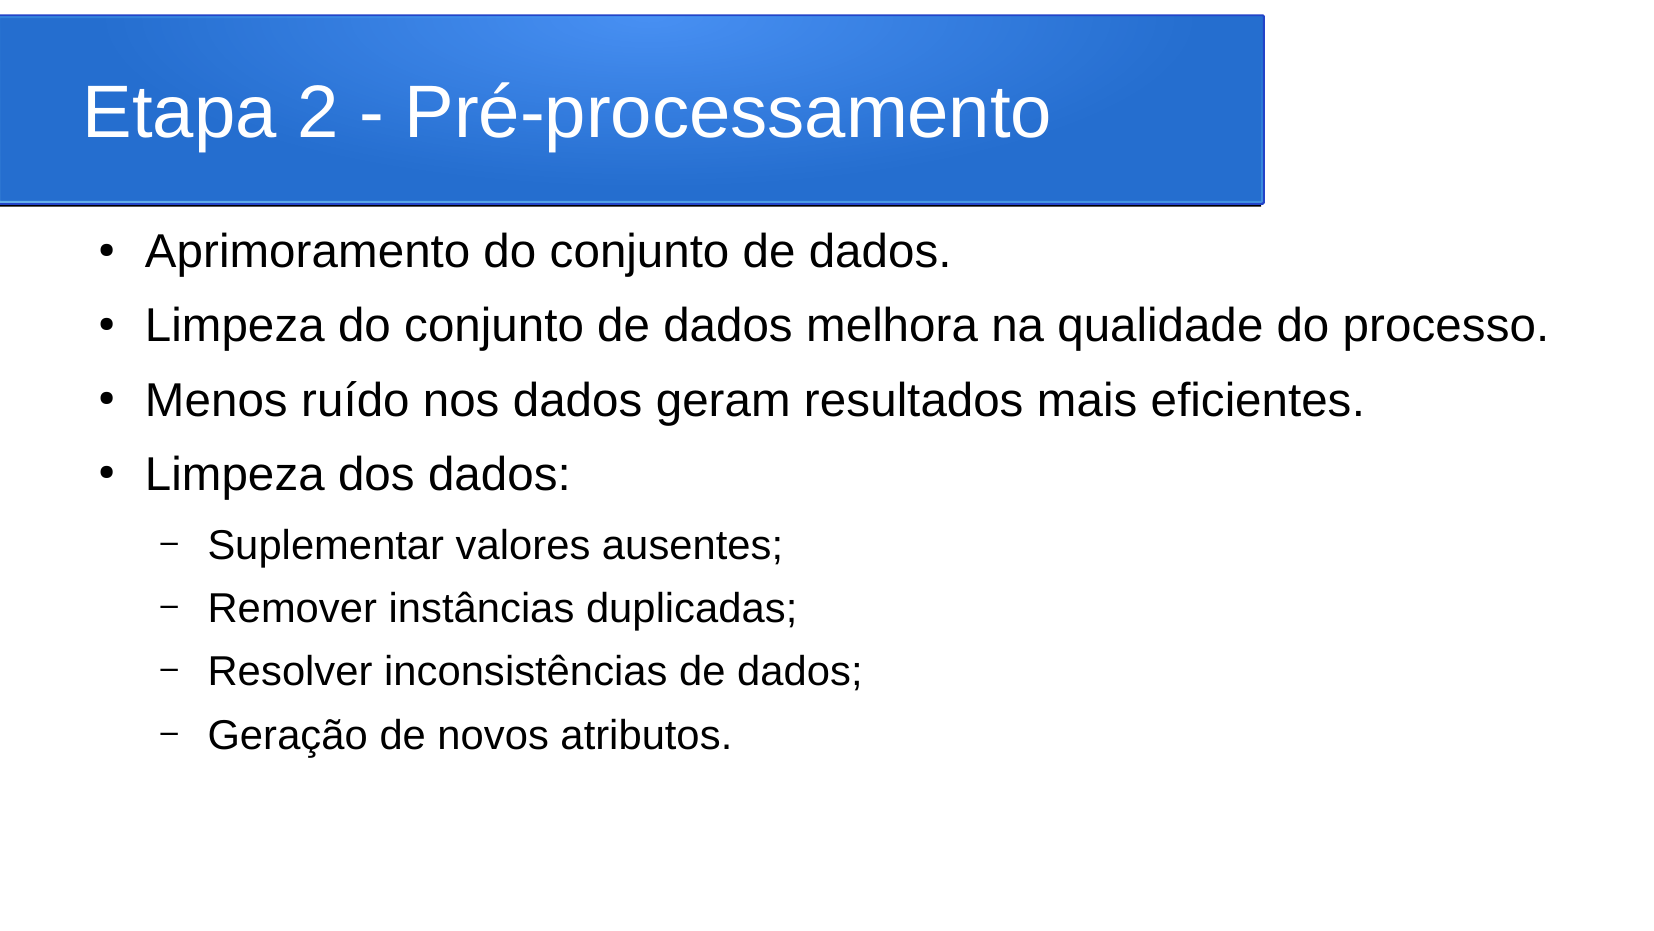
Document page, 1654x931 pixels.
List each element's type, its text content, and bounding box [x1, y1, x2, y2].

title Etapa 2 - Pré-processamento [82, 35, 1235, 189]
list Aprimoramento do conjunto de dados. Limpeza do conjunto de dados melhora na qualidade do processo. Menos ruído nos dados geram resultados mais eficientes. Limpeza dos dados: Suplementar valores ausentes; Remover instâncias duplicadas; Resolver inconsistências de dados; Geração de novos atributos. [82, 224, 1571, 764]
